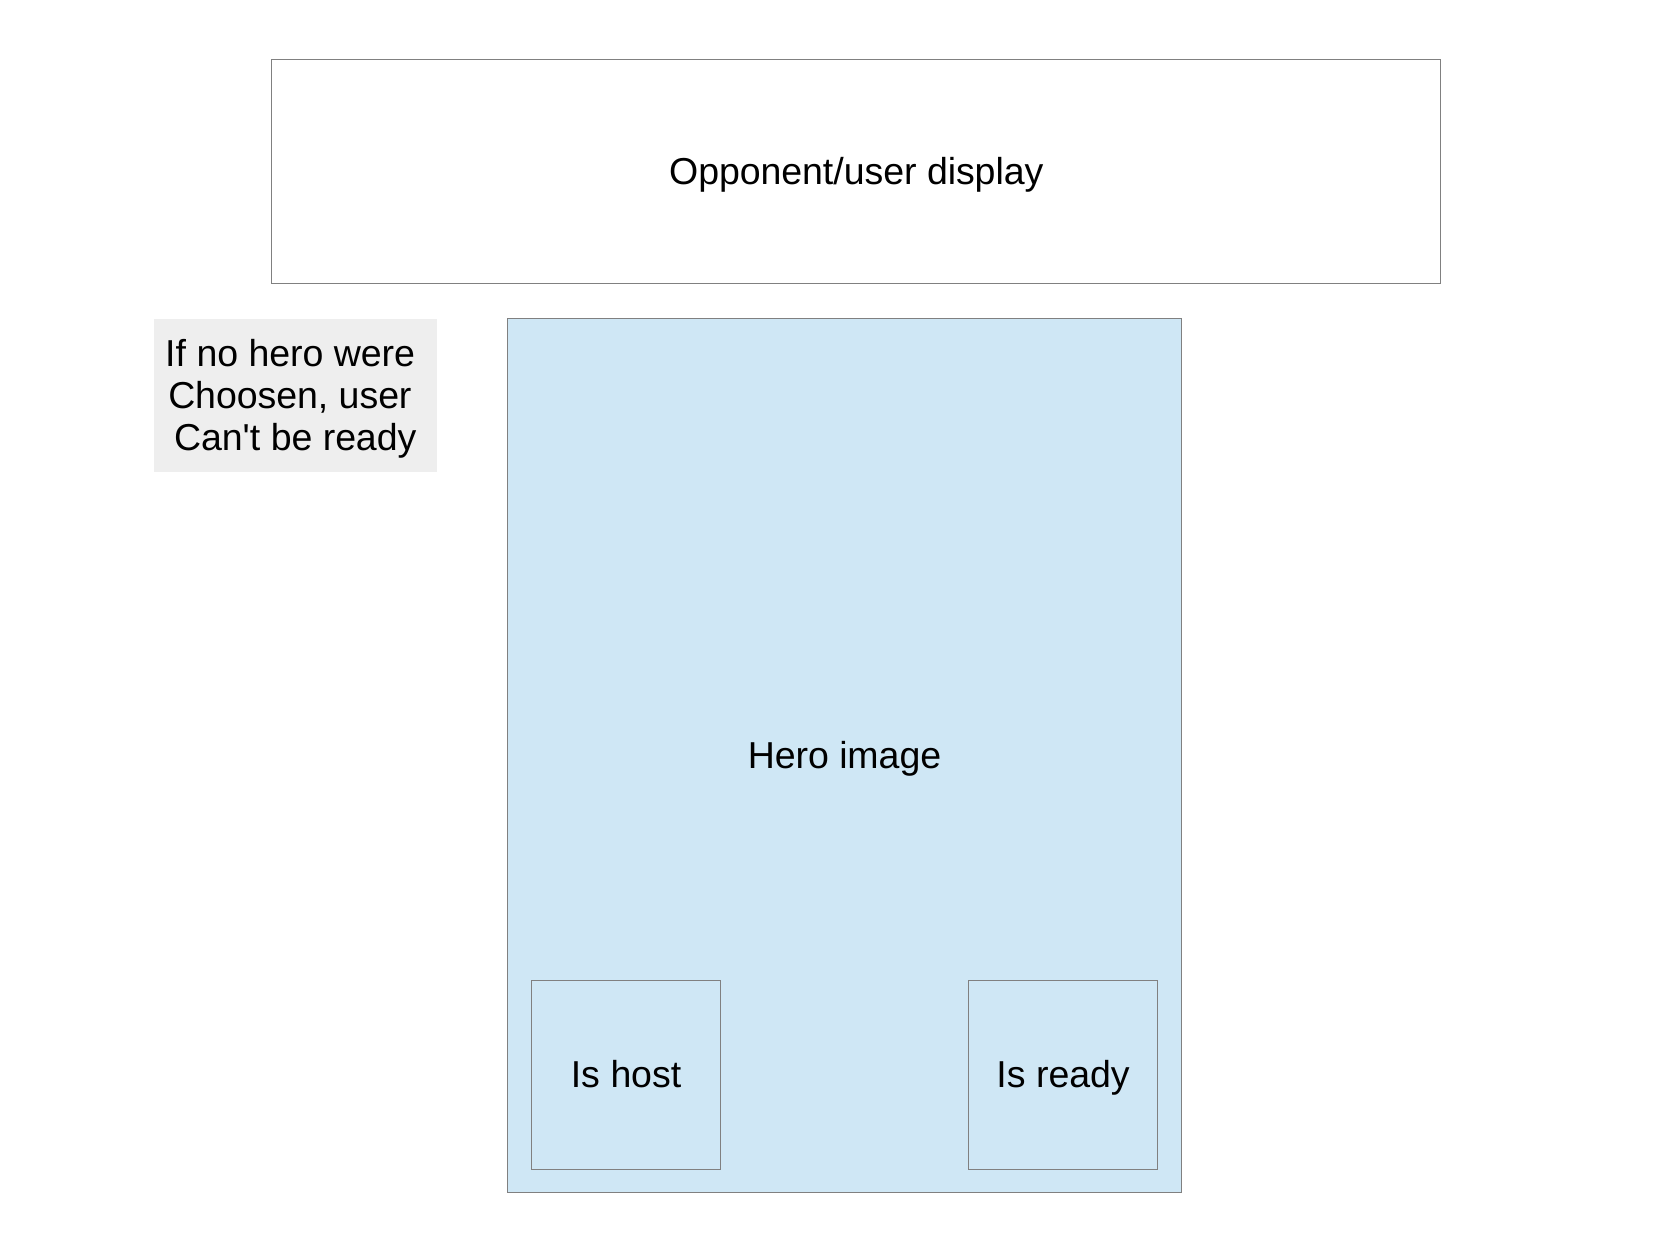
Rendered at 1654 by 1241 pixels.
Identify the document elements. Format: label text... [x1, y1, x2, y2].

text_box If no hero were Choosen, user Can't be ready [153, 318, 438, 473]
text_box Is host [531, 980, 721, 1170]
text_box Hero image [507, 318, 1182, 1193]
text_box Is ready [968, 980, 1158, 1170]
text_box Opponent/user display [271, 59, 1441, 284]
